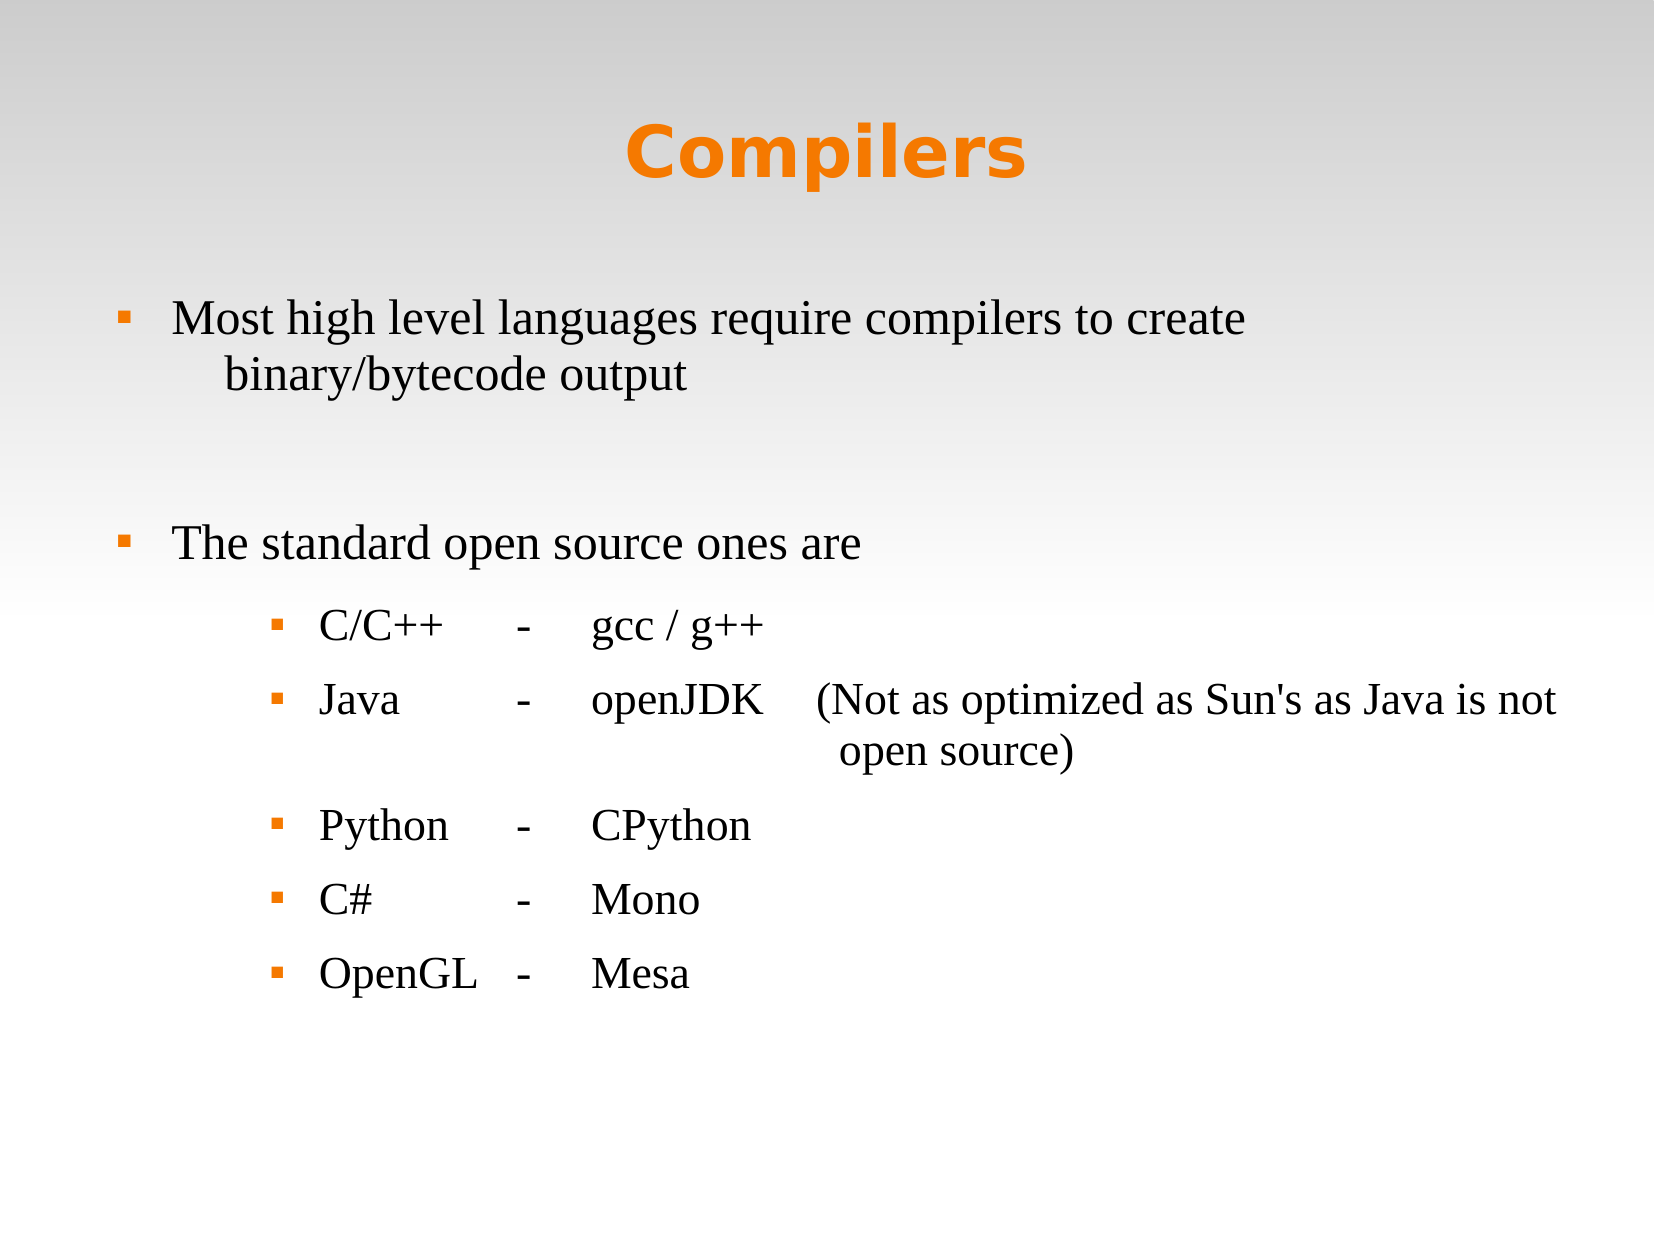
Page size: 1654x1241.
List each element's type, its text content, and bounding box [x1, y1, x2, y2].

title Compilers [82, 49, 1571, 257]
list Most high level languages require compilers to create binary/bytecode output The standard open source ones are C/C++ - gcc / g++ Java - openJDK (Not as optimized as Sun's as Java is not open source) Python - CPython C# - Mono OpenGL - Mesa [82, 290, 1571, 1109]
